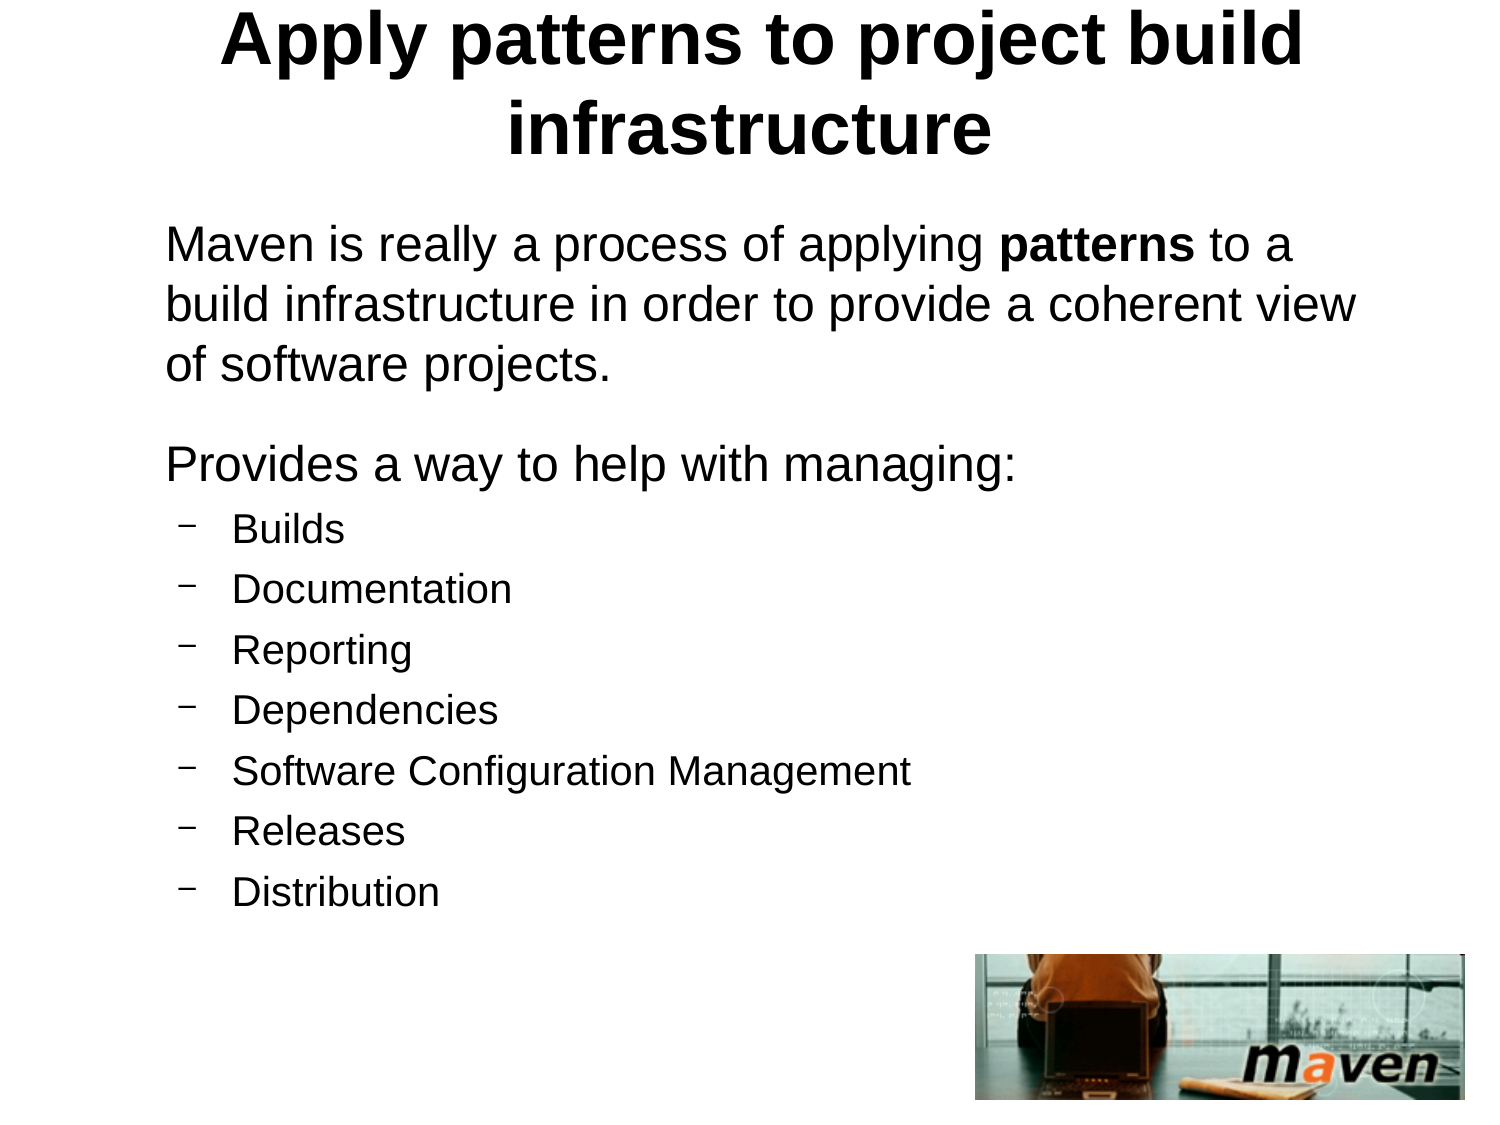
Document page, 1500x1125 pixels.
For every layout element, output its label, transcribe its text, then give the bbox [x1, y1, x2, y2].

list Maven is really a process of applying patterns to a build infrastructure in order to provide a coherent view of software projects. Provides a way to help with managing: Builds Documentation Reporting Dependencies Software Configuration Management Releases Distribution [75, 204, 1395, 1075]
title Apply patterns to project build infrastructure [75, 44, 1425, 177]
picture [975, 954, 1465, 1101]
